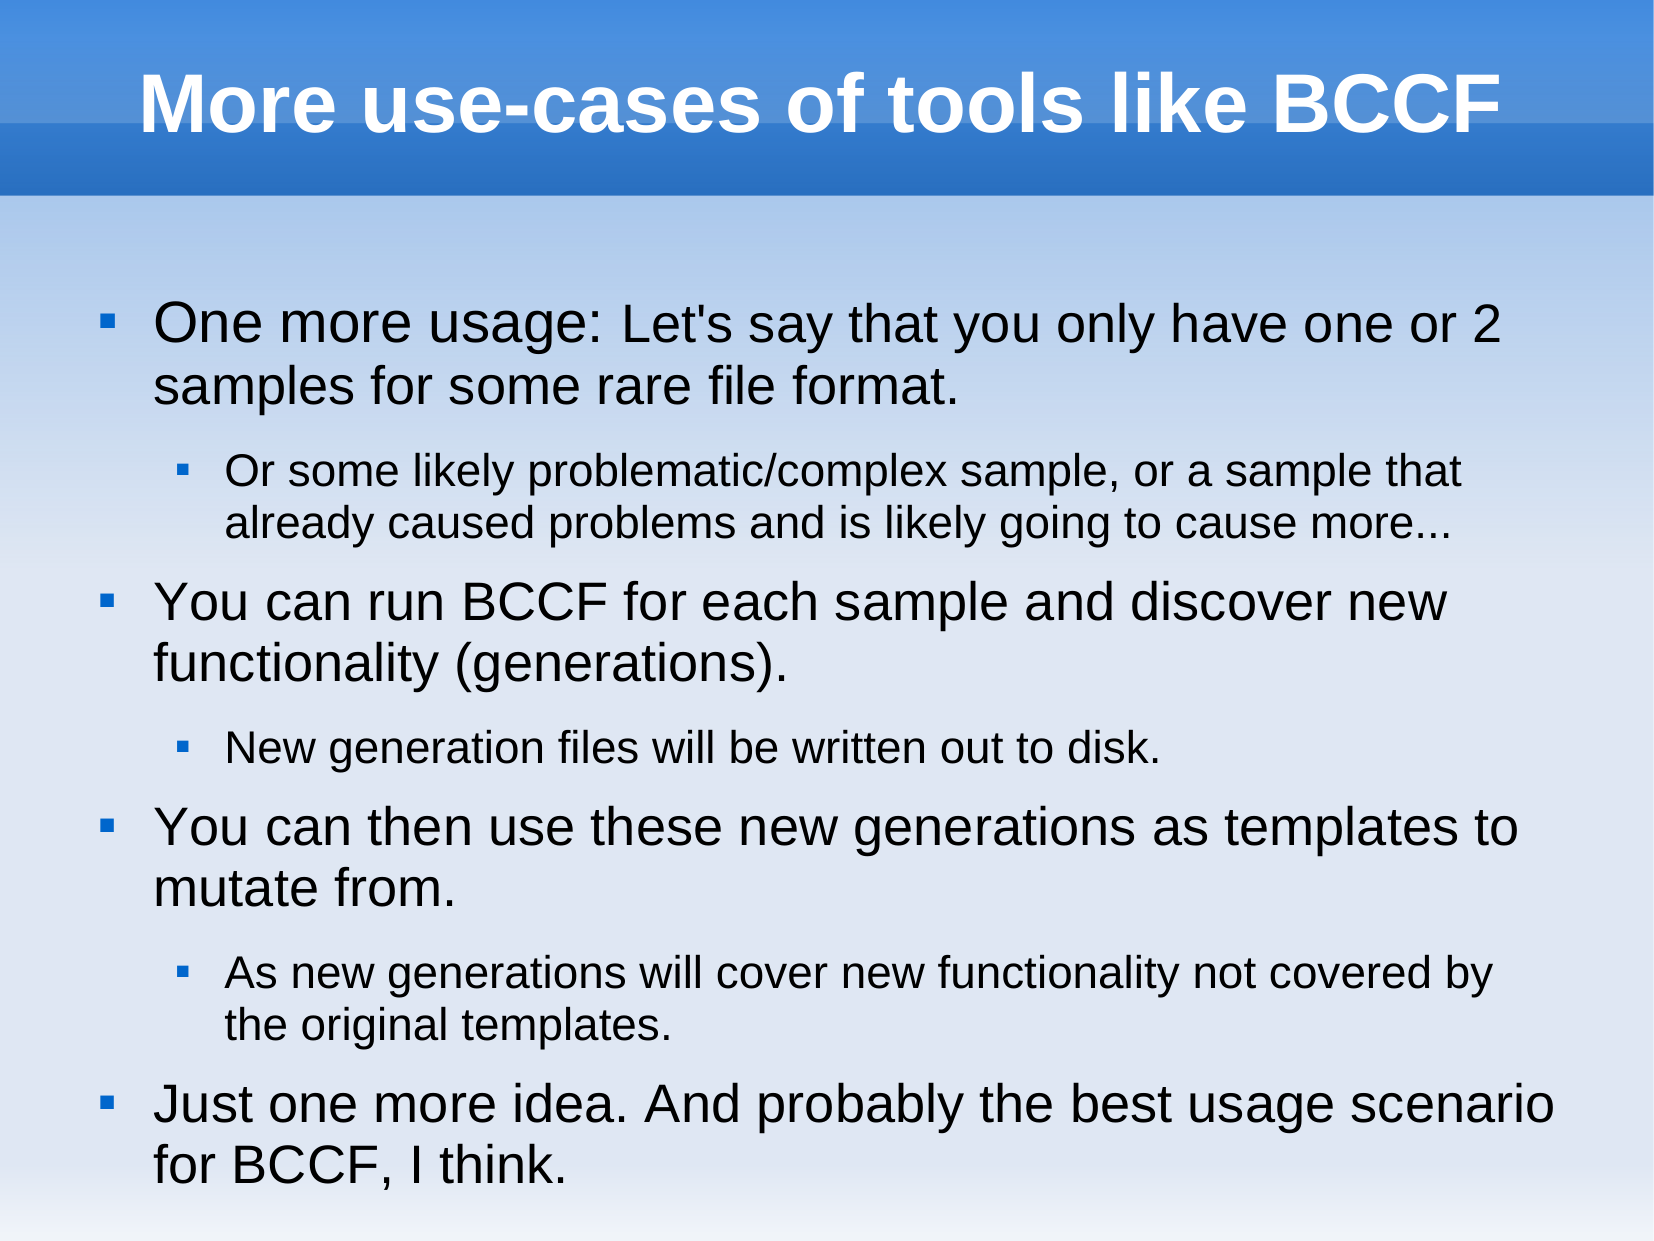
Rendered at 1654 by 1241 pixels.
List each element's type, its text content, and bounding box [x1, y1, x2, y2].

list One more usage: Let's say that you only have one or 2 samples for some rare file format. Or some likely problematic/complex sample, or a sample that already caused problems and is likely going to cause more... You can run BCCF for each sample and discover new functionality (generations). New generation files will be written out to disk. You can then use these new generations as templates to mutate from. As new generations will cover new functionality not covered by the original templates. Just one more idea. And probably the best usage scenario for BCCF, I think. [82, 290, 1571, 1195]
picture [0, 0, 1654, 1241]
title More use-cases of tools like BCCF [76, 0, 1565, 208]
